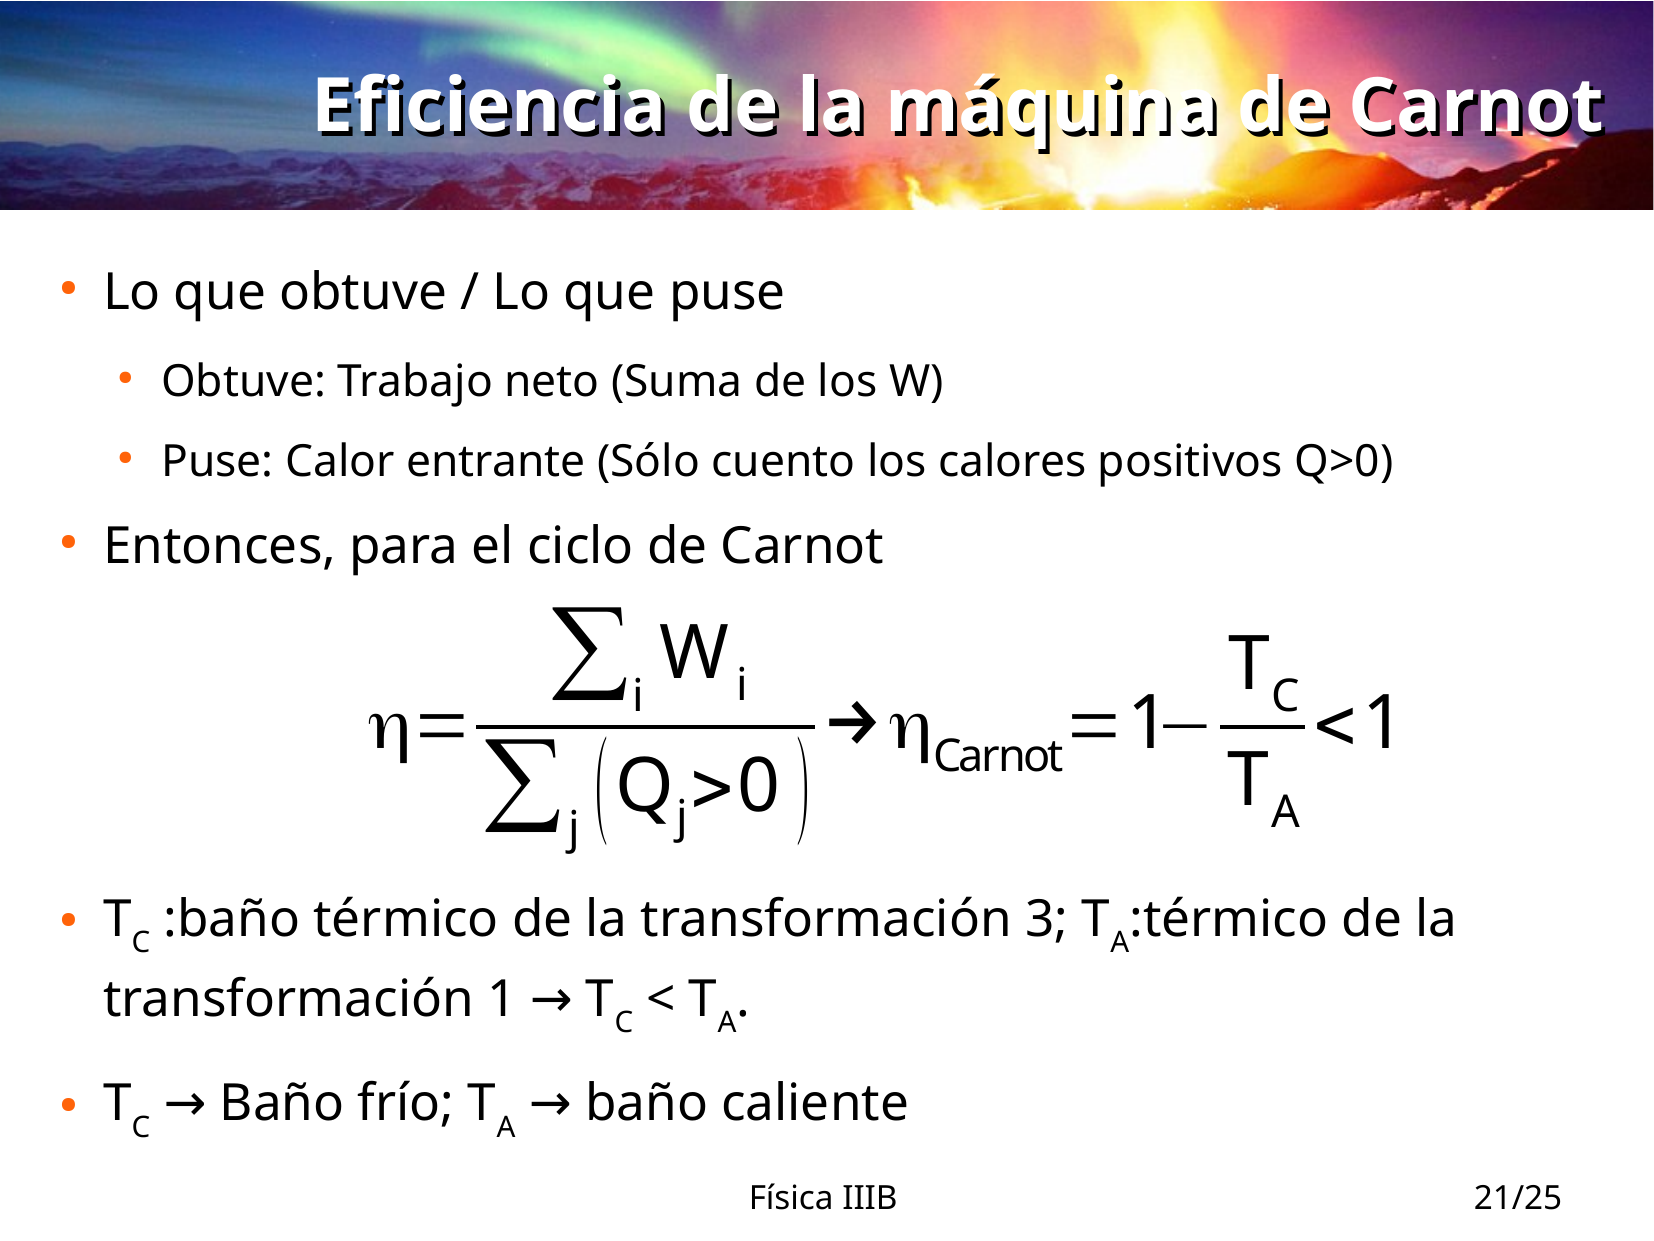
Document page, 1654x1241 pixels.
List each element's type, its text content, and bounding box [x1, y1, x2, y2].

title Eficiencia de la máquina de Carnot [45, 15, 1606, 191]
chart [359, 601, 1396, 856]
picture [0, 1, 1654, 210]
list Lo que obtuve / Lo que puse Obtuve: Trabajo neto (Suma de los W) Puse: Calor entrante (Sólo cuento los calores positivos Q>0) Entonces, para el ciclo de Carnot TC :baño térmico de la transformación 3; TA:térmico de la transformación 1 → TC < TA. TC → Baño frío; TA → baño caliente [45, 255, 1606, 1156]
